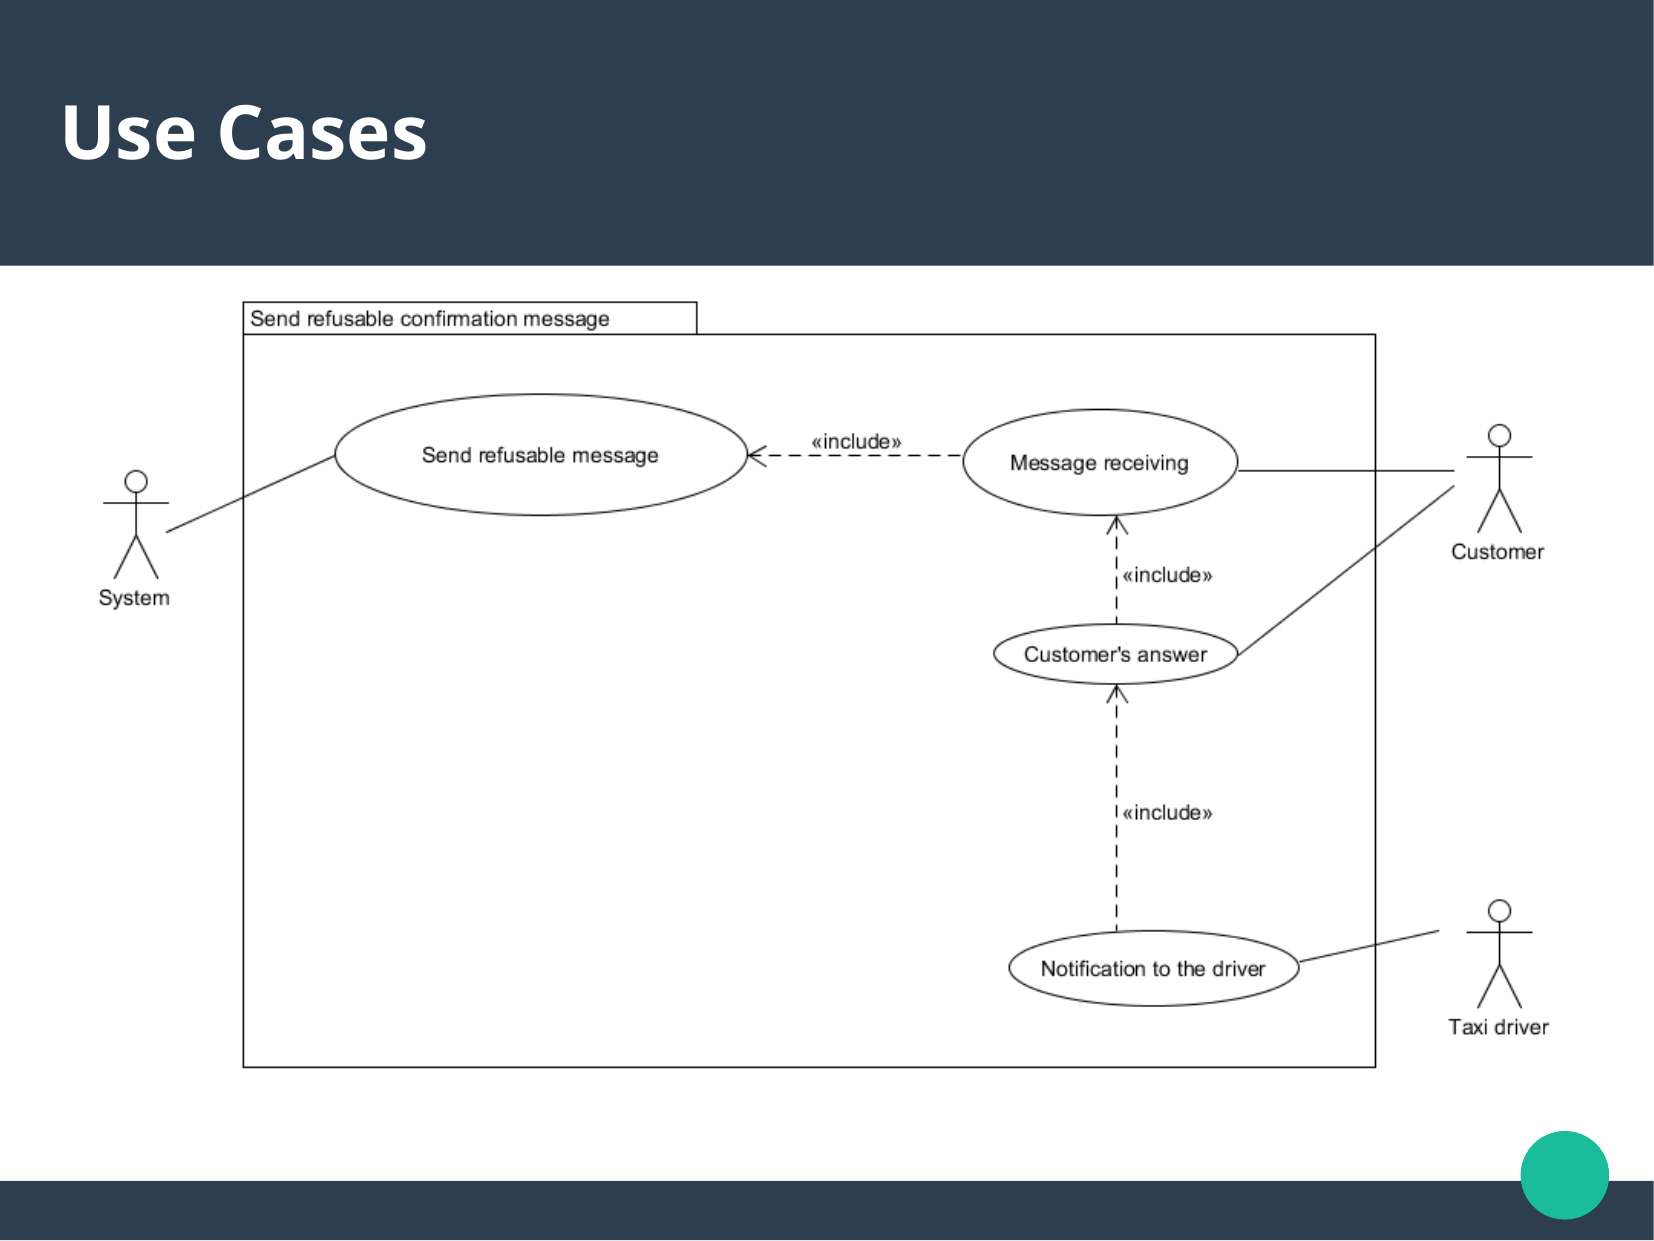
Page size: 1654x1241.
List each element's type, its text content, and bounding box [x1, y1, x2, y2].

picture [59, 271, 1591, 1099]
title Use Cases [59, 49, 1595, 207]
